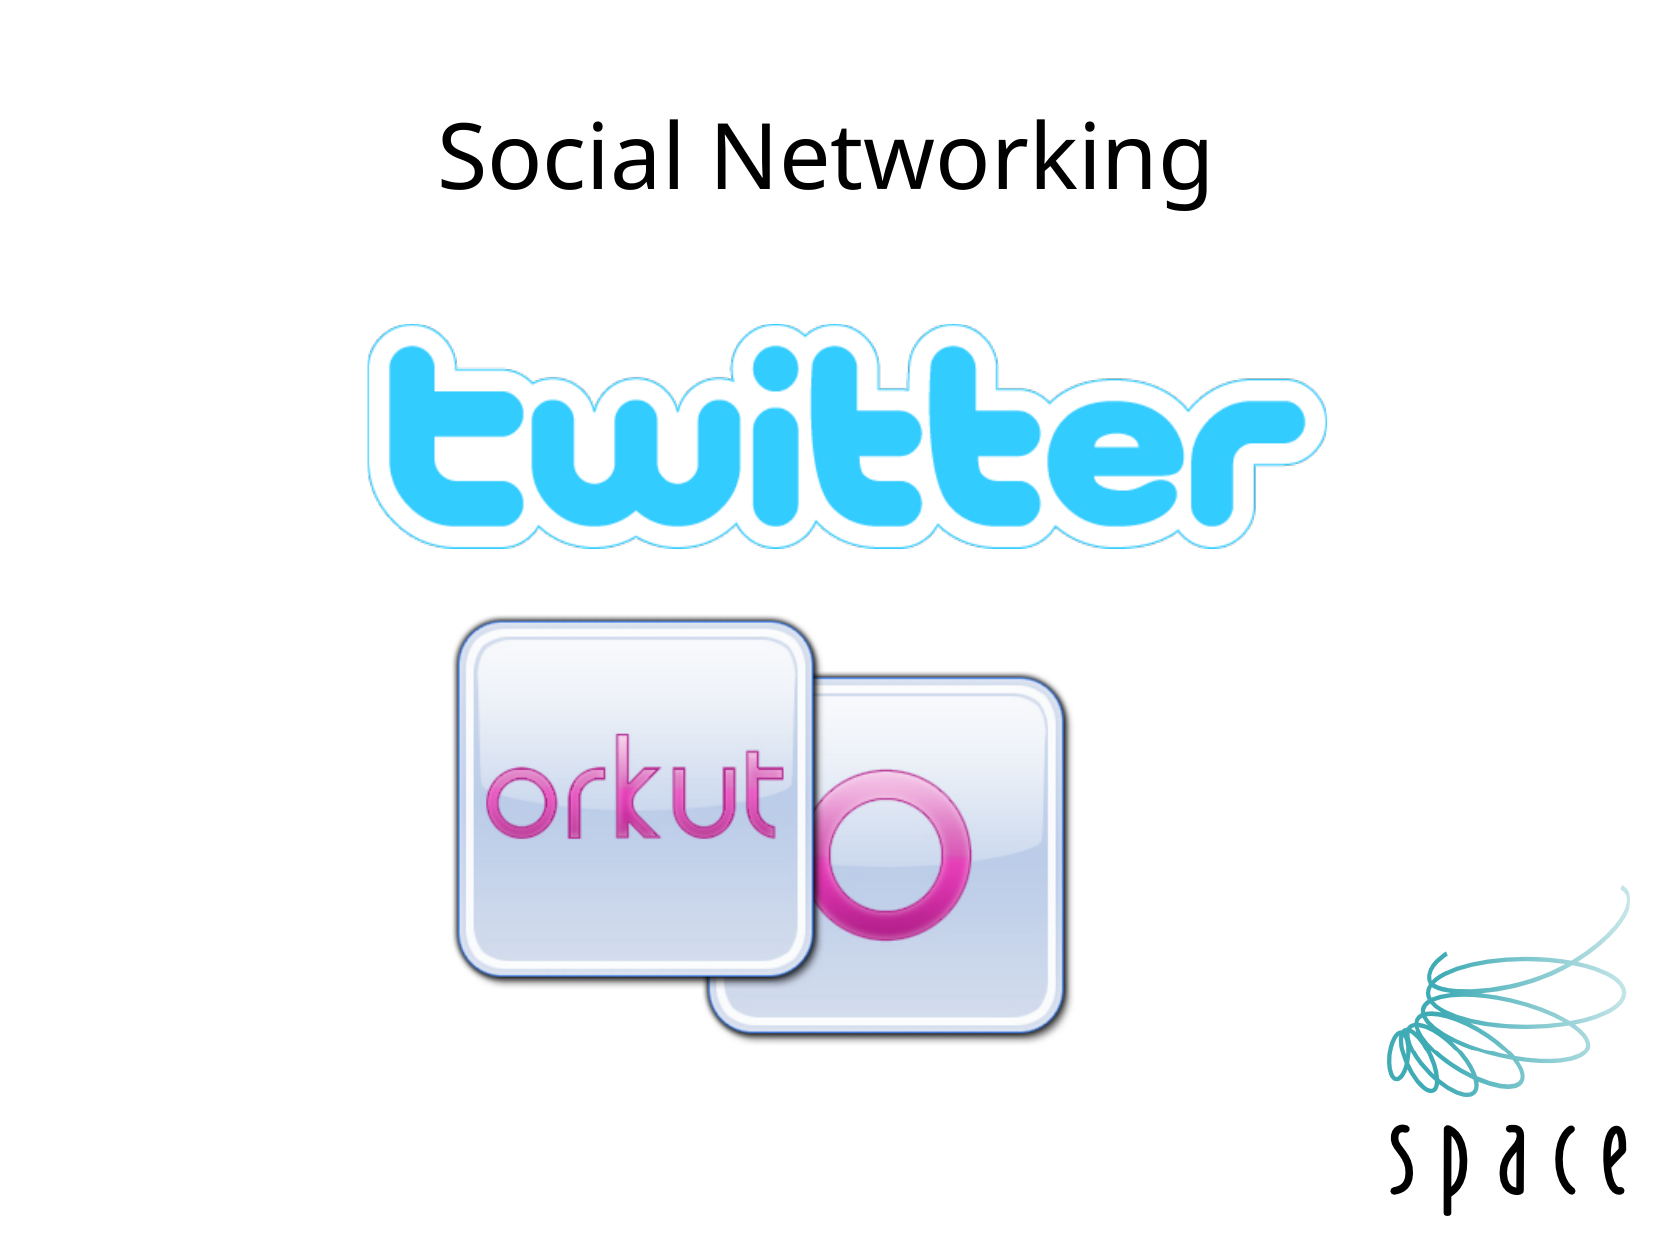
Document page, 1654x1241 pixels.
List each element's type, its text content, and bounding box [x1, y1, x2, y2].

picture [413, 590, 1117, 1060]
picture [1387, 885, 1630, 1216]
title Social Networking [82, 56, 1571, 249]
picture [366, 324, 1329, 549]
